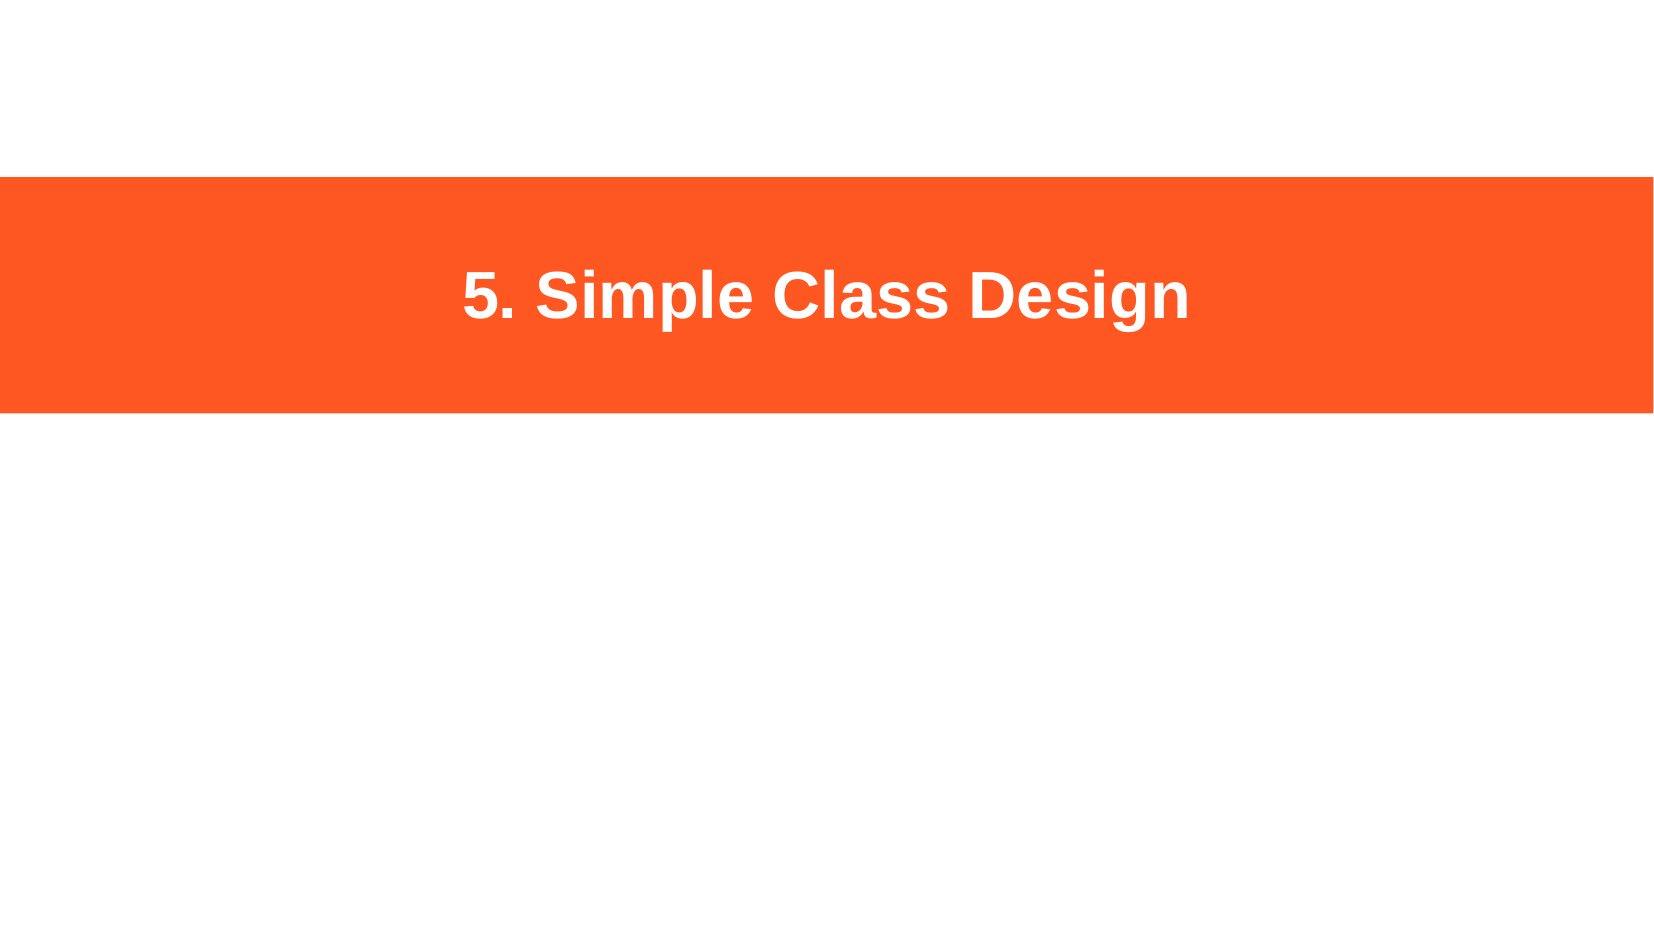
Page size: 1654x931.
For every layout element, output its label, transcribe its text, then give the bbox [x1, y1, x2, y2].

title 5. Simple Class Design [0, 177, 1654, 414]
